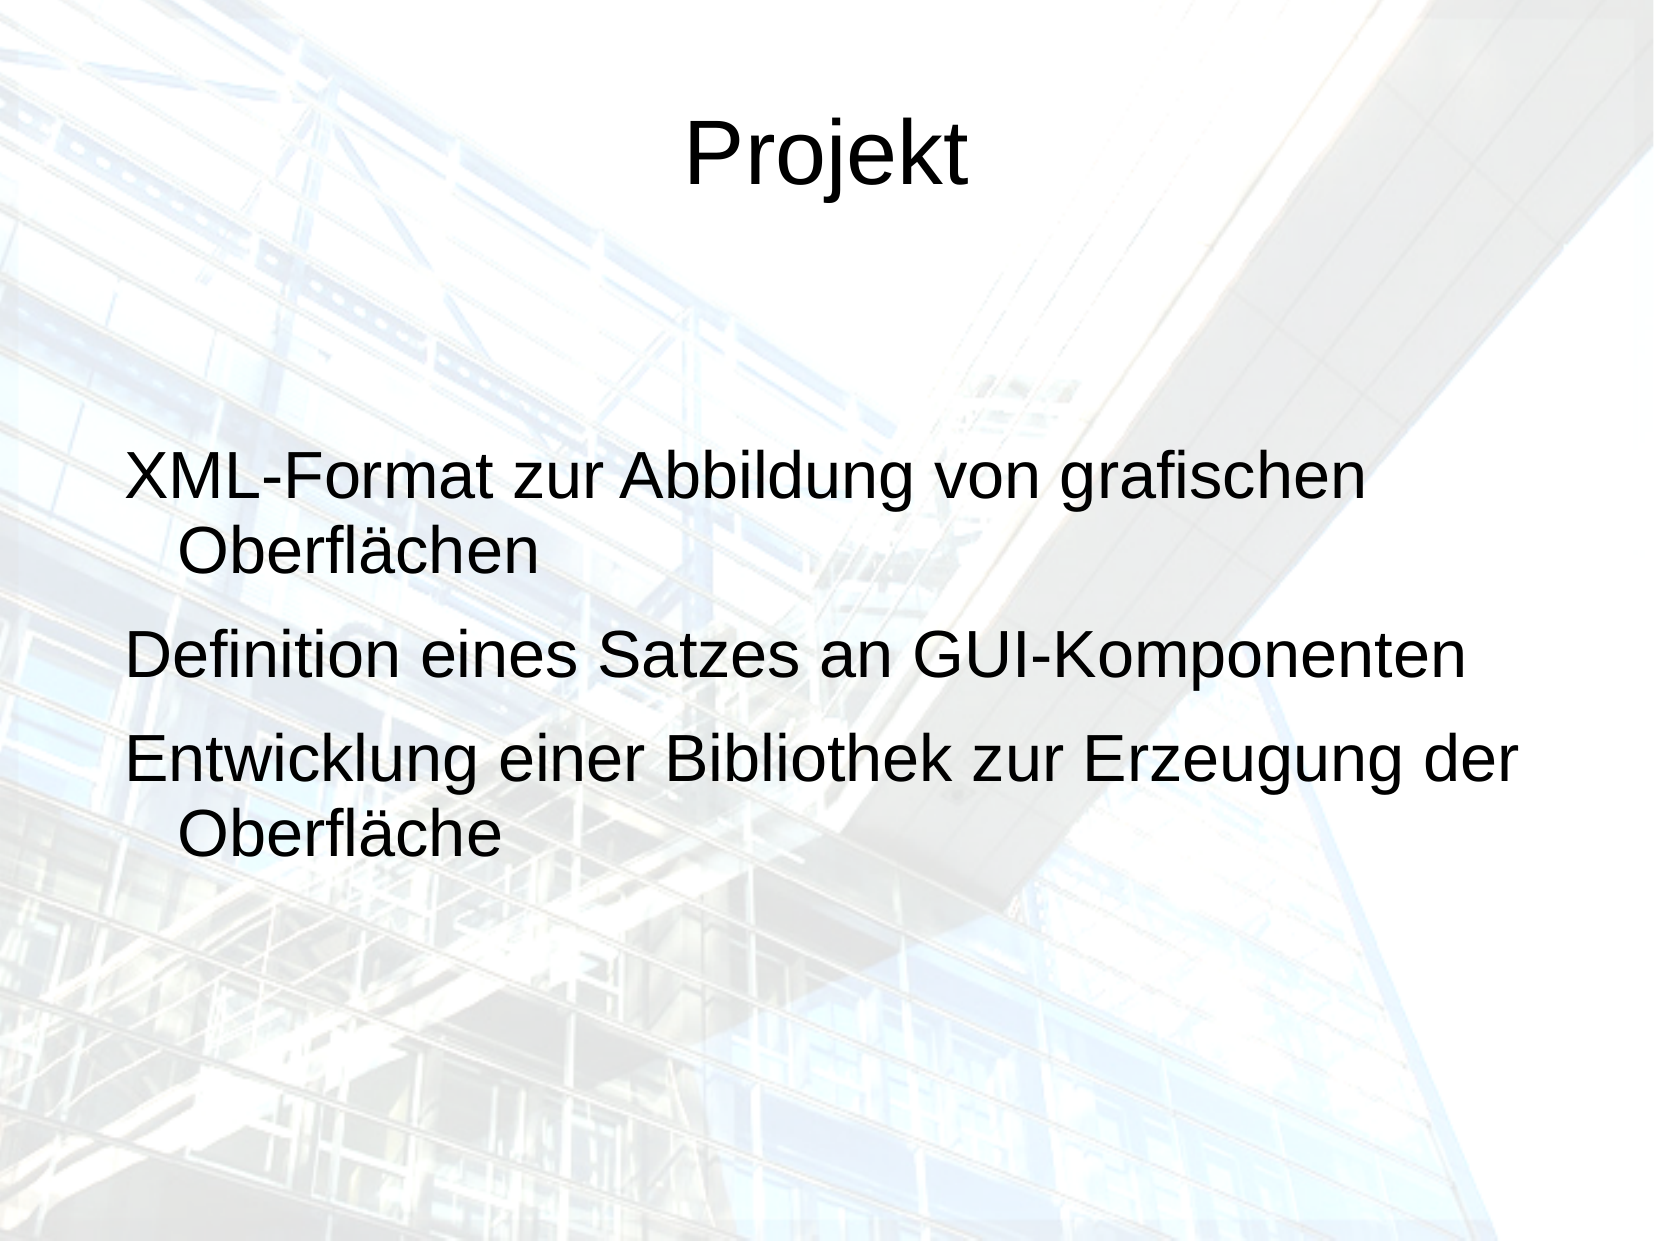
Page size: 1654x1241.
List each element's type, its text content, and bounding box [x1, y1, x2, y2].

picture [0, 0, 1654, 1241]
list XML-Format zur Abbildung von grafischen Oberflächen Definition eines Satzes an GUI-Komponenten Entwicklung einer Bibliothek zur Erzeugung der Oberfläche [106, 437, 1595, 916]
title Projekt [82, 56, 1571, 250]
